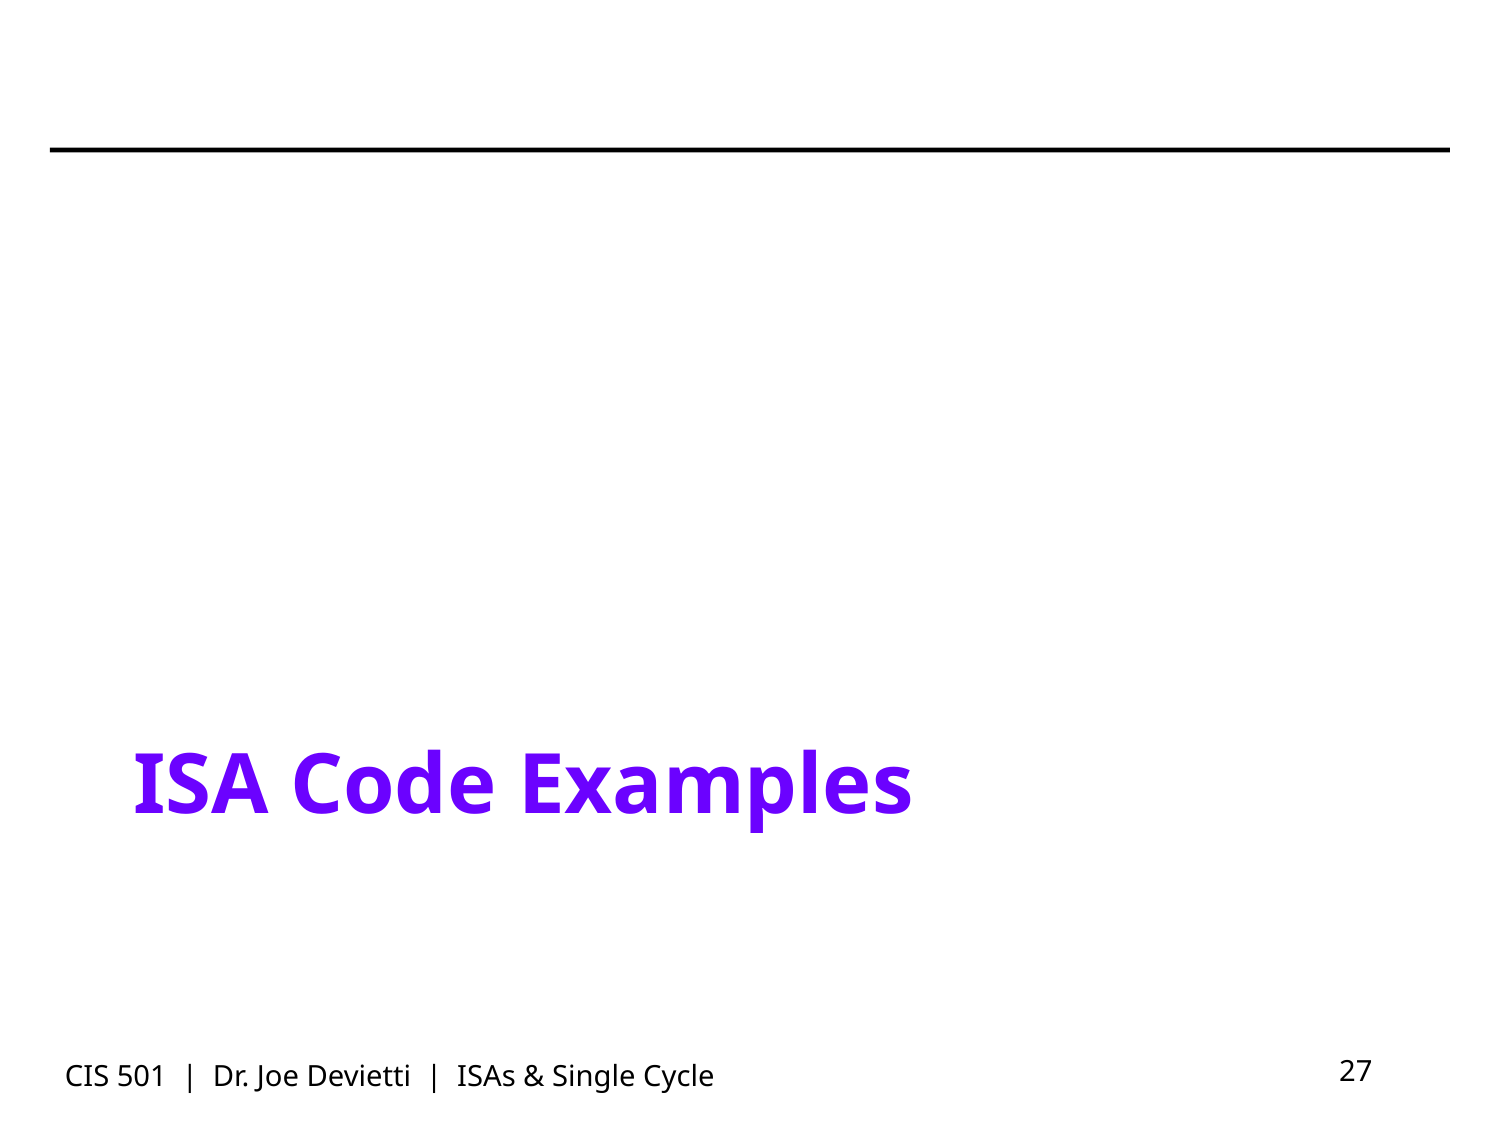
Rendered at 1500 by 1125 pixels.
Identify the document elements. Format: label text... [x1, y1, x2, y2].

text_box ISA Code Examples [118, 722, 1394, 947]
text_box <number> [1074, 1049, 1388, 1100]
text_box CIS 501 | Dr. Joe Devietti | ISAs & Single Cycle [49, 1049, 988, 1100]
